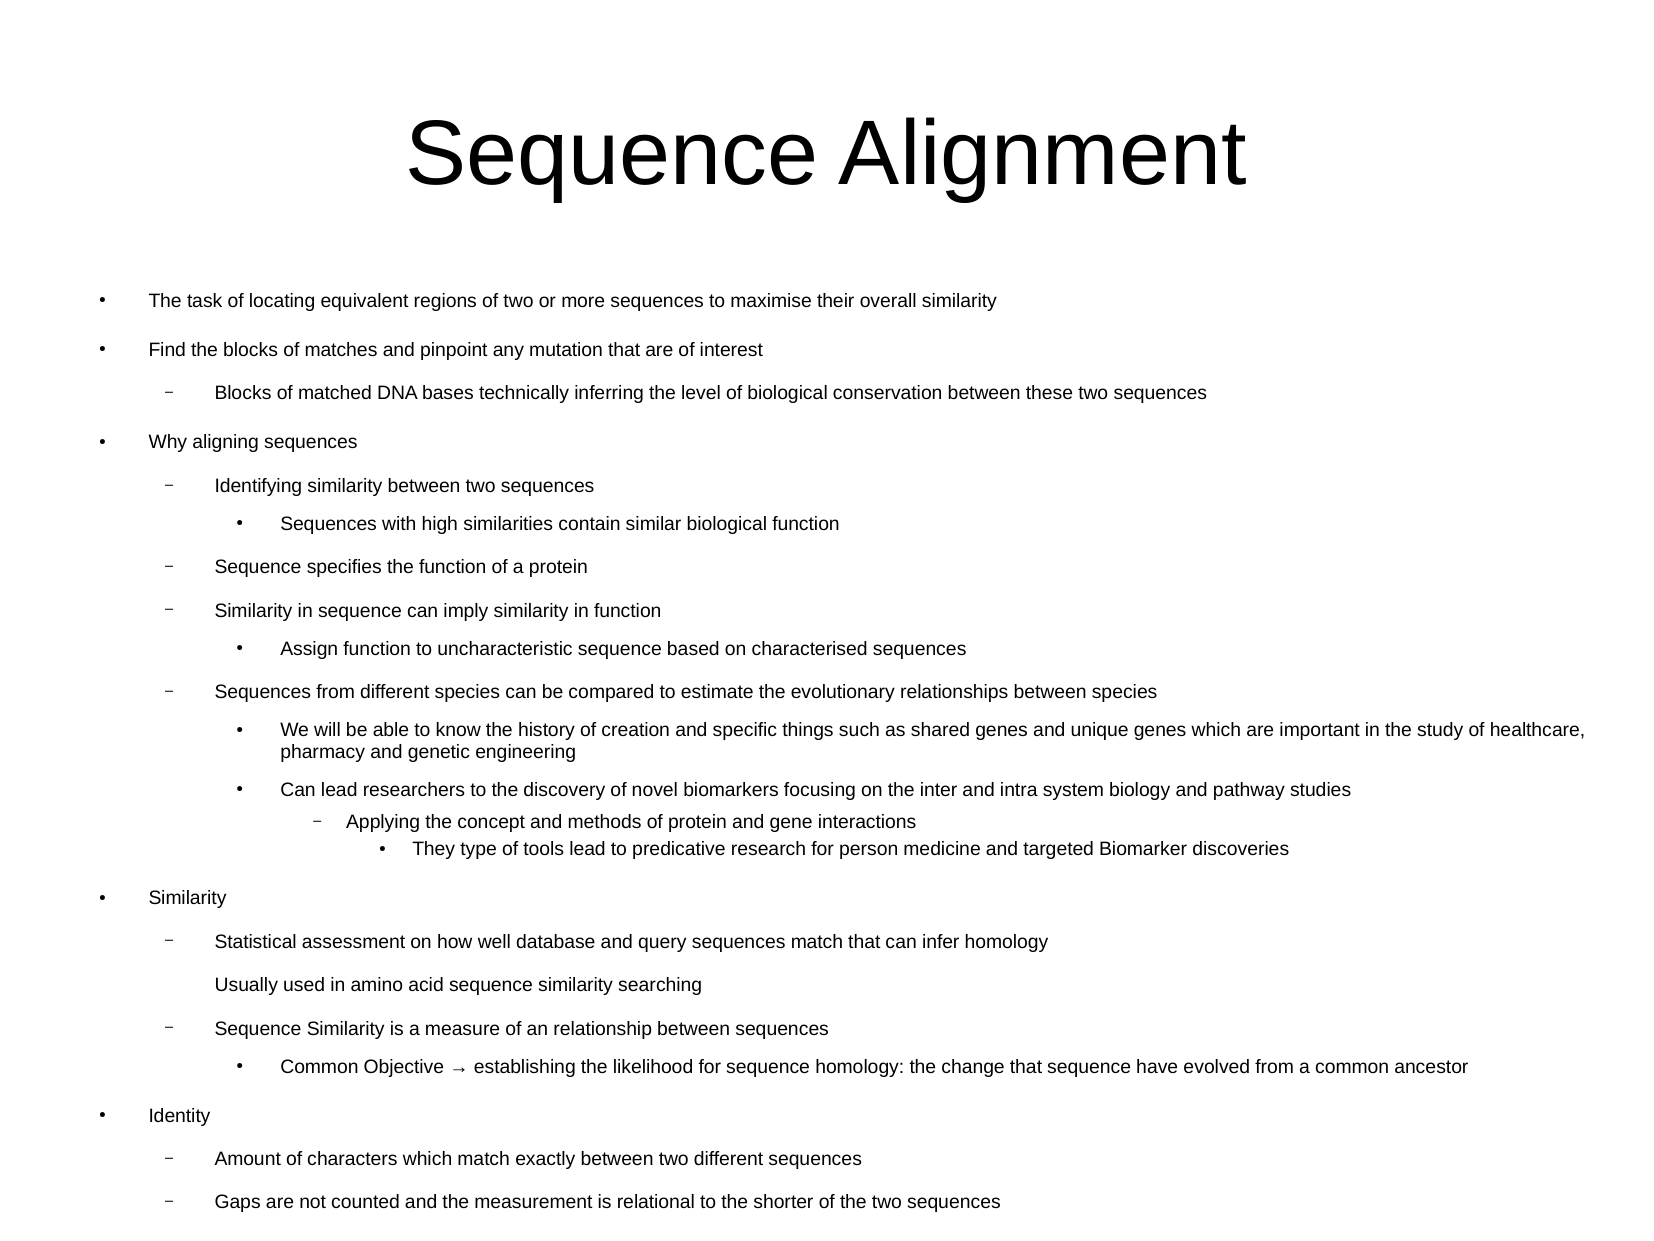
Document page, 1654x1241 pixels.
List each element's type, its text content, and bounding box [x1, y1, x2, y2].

title Sequence Alignment [82, 49, 1571, 257]
list The task of locating equivalent regions of two or more sequences to maximise their overall similarity Find the blocks of matches and pinpoint any mutation that are of interest Blocks of matched DNA bases technically inferring the level of biological conservation between these two sequences Why aligning sequences Identifying similarity between two sequences Sequences with high similarities contain similar biological function Sequence specifies the function of a protein Similarity in sequence can imply similarity in function Assign function to uncharacteristic sequence based on characterised sequences Sequences from different species can be compared to estimate the evolutionary relationships between species We will be able to know the history of creation and specific things such as shared genes and unique genes which are important in the study of healthcare, pharmacy and genetic engineering Can lead researchers to the discovery of novel biomarkers focusing on the inter and intra system biology and pathway studies Applying the concept and methods of protein and gene interactions They type of tools lead to predicative research for person medicine and targeted Biomarker discoveries Similarity Statistical assessment on how well database and query sequences match that can infer homology Usually used in amino acid sequence similarity searching Sequence Similarity is a measure of an relationship between sequences Common Objective → establishing the likelihood for sequence homology: the change that sequence have evolved from a common ancestor Identity Amount of characters which match exactly between two different sequences Gaps are not counted and the measurement is relational to the shorter of the two sequences [82, 290, 1595, 1217]
